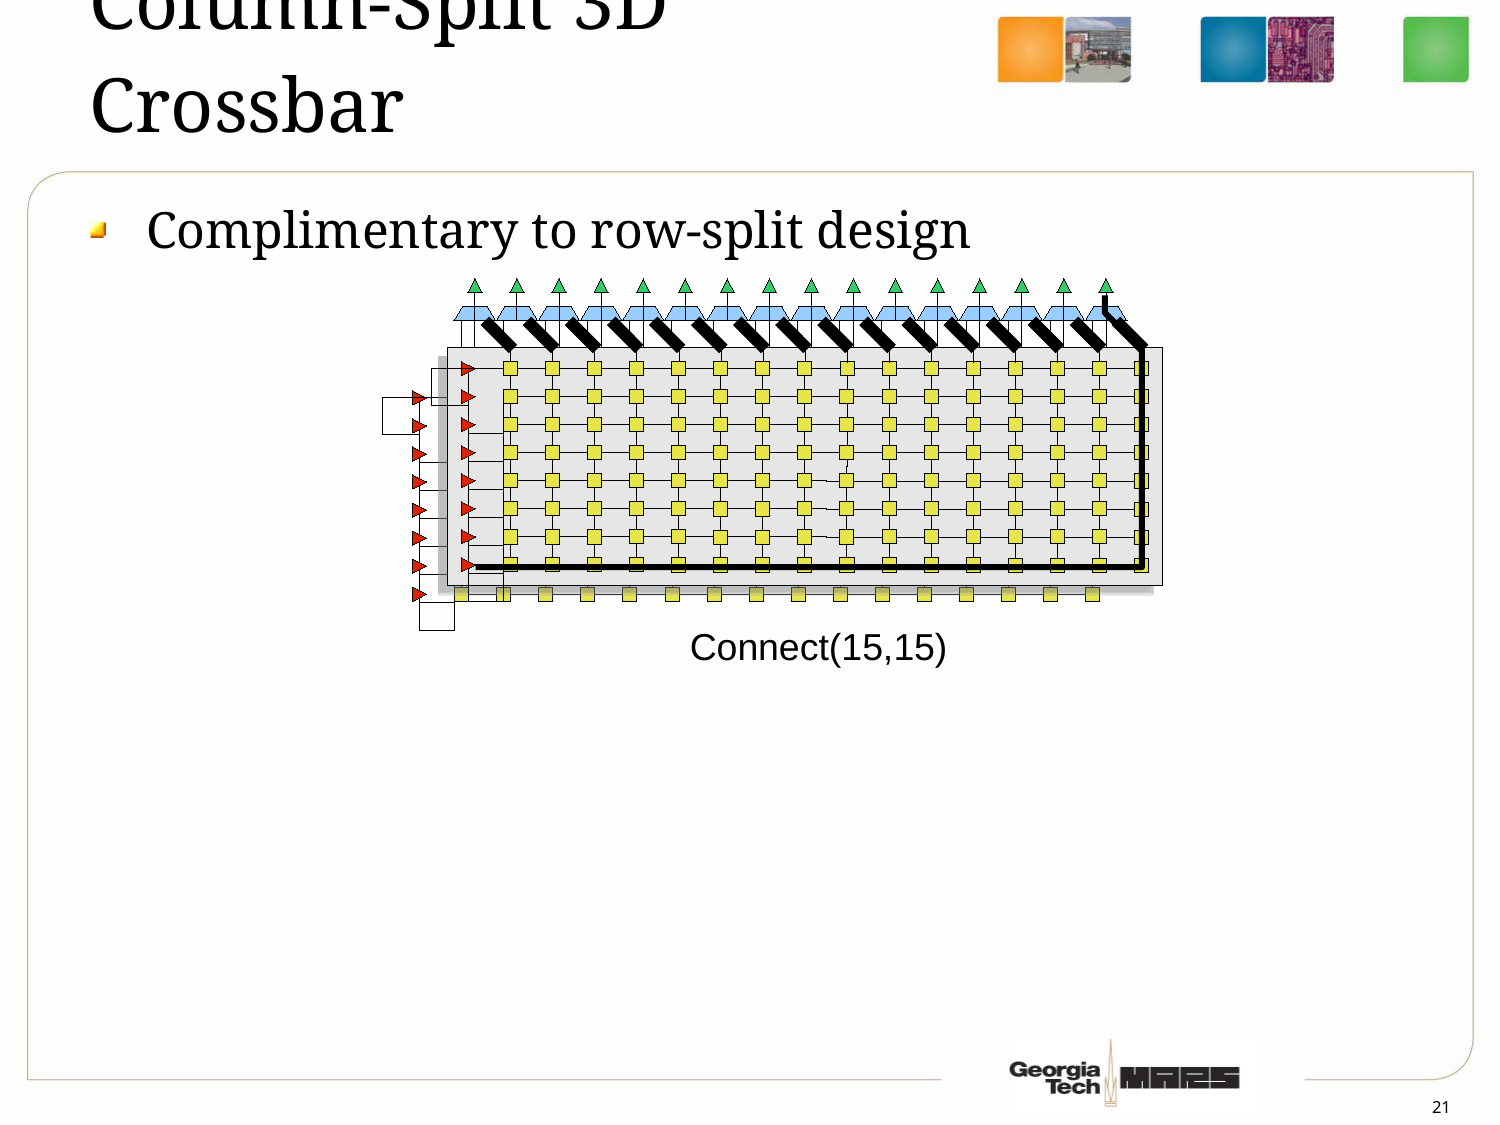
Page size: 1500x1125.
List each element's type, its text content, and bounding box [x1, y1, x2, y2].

text_box [686, 306, 727, 321]
text_box [917, 587, 932, 602]
text_box [412, 398, 427, 405]
text_box [770, 306, 811, 321]
text_box [412, 587, 427, 602]
text_box [1056, 278, 1072, 293]
text_box [538, 587, 553, 602]
text_box [467, 278, 483, 293]
text_box [875, 587, 890, 602]
text_box [930, 278, 945, 293]
text_box [412, 474, 427, 489]
text_box [1108, 306, 1128, 321]
list Complimentary to row-split design [75, 187, 1445, 1051]
text_box [551, 278, 567, 293]
text_box [728, 306, 769, 321]
text_box [854, 306, 895, 321]
text_box [453, 306, 474, 321]
text_box [749, 587, 764, 602]
text_box [1022, 306, 1063, 321]
text_box [762, 278, 777, 293]
text_box [560, 306, 601, 321]
text_box [1014, 278, 1029, 293]
text_box [972, 278, 987, 293]
text_box [636, 278, 651, 293]
text_box [602, 306, 643, 321]
text_box [846, 278, 861, 293]
text_box [707, 587, 722, 602]
text_box [412, 390, 425, 397]
text_box [580, 587, 595, 602]
text_box [888, 278, 903, 293]
text_box [455, 587, 468, 602]
text_box [594, 278, 609, 293]
text_box [959, 587, 974, 602]
text_box [1001, 587, 1016, 602]
text_box [475, 306, 516, 321]
text_box [812, 306, 853, 321]
text_box [412, 559, 427, 574]
text_box [804, 278, 819, 293]
text_box [896, 306, 937, 321]
text_box [665, 587, 680, 602]
text_box [1043, 587, 1058, 602]
text_box [412, 418, 427, 433]
text_box [720, 278, 735, 293]
text_box [938, 306, 979, 321]
text_box [509, 278, 525, 293]
text_box [622, 587, 637, 602]
text_box [678, 278, 693, 293]
text_box [412, 446, 427, 462]
text_box [496, 587, 503, 601]
text_box [791, 587, 806, 602]
text_box [1098, 278, 1114, 293]
text_box [644, 306, 685, 321]
text_box [517, 306, 559, 321]
picture [0, 0, 1500, 1125]
text_box Connect(15,15) [675, 615, 963, 676]
text_box [504, 347, 1163, 586]
text_box [1064, 306, 1106, 321]
title Column-Split 3D Crossbar [75, 0, 976, 163]
text_box [412, 531, 427, 546]
text_box [1085, 587, 1100, 602]
text_box [504, 587, 511, 602]
text_box [447, 347, 1138, 586]
text_box [833, 587, 848, 602]
text_box [980, 306, 1021, 321]
text_box [412, 503, 427, 518]
text_box [469, 574, 503, 586]
